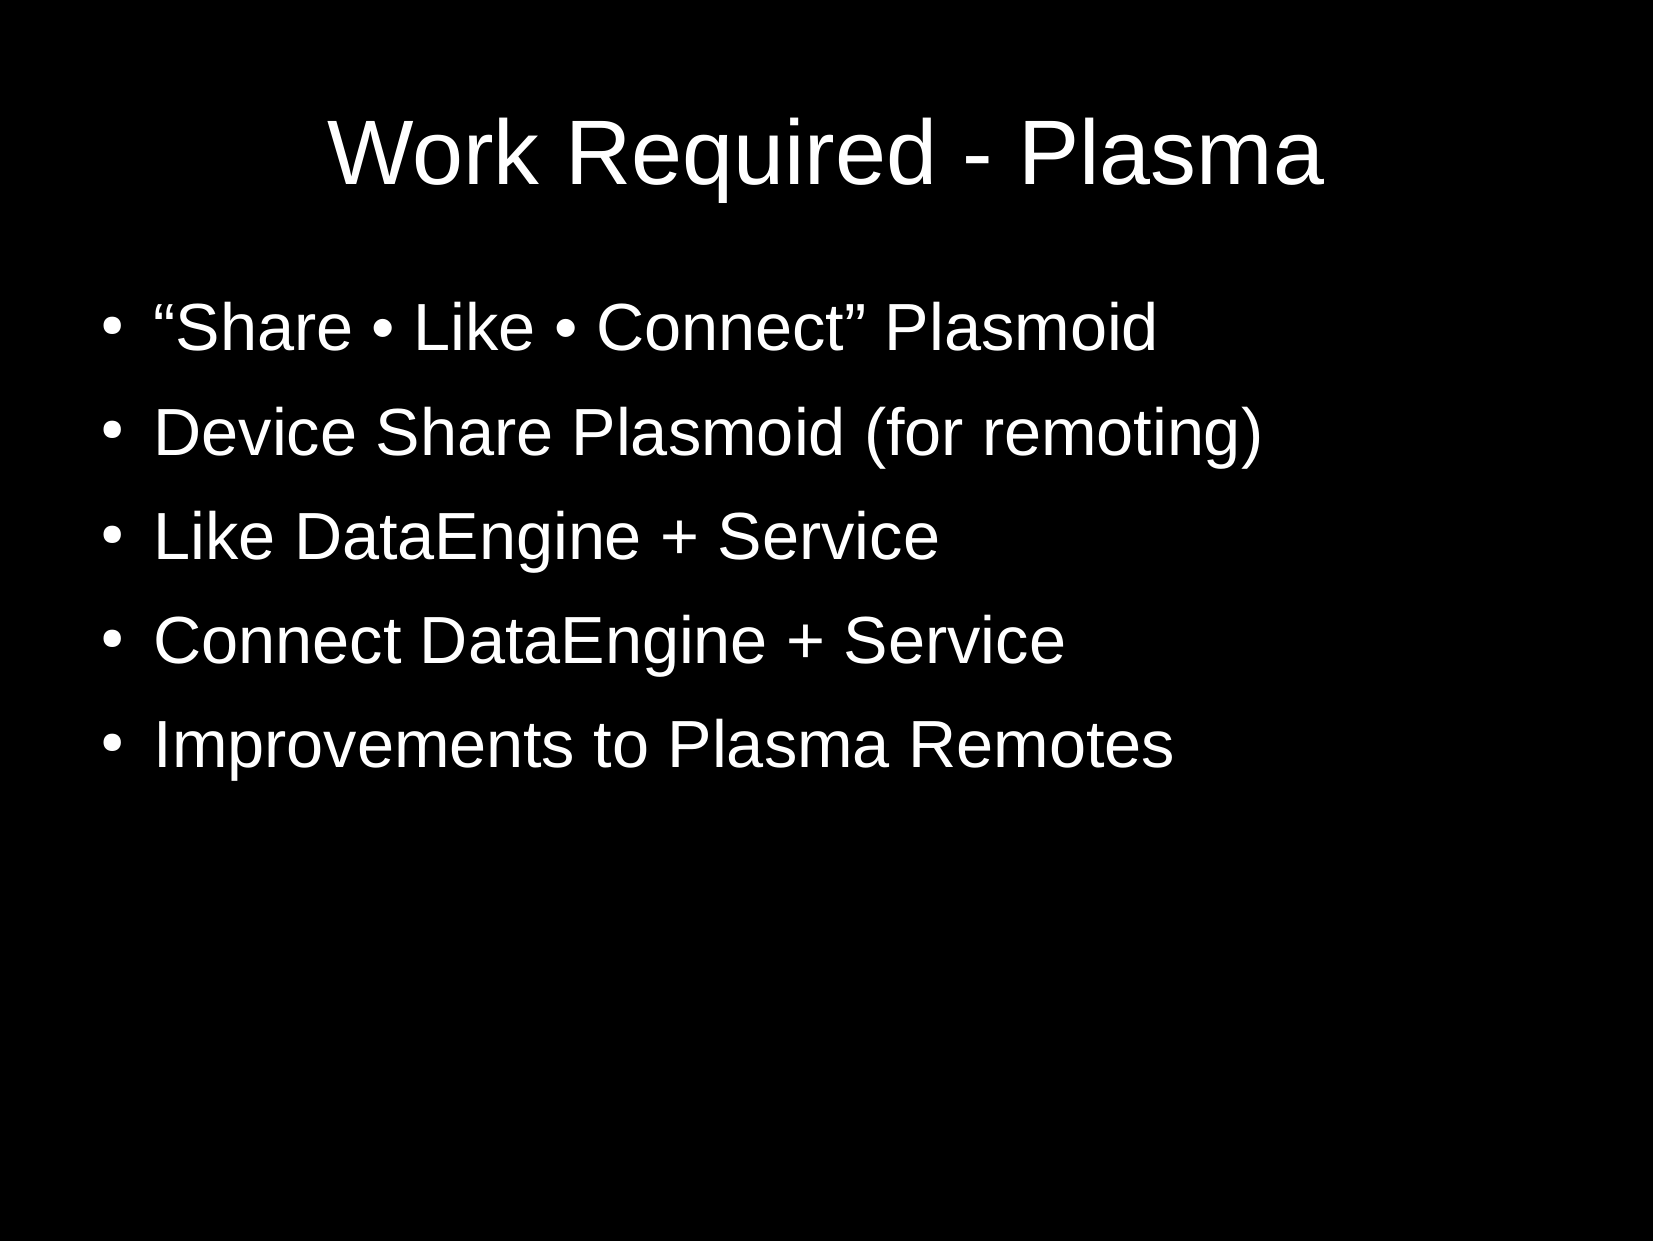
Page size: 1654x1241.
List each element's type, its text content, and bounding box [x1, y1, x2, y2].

list “Share • Like • Connect” Plasmoid Device Share Plasmoid (for remoting) Like DataEngine + Service Connect DataEngine + Service Improvements to Plasma Remotes [82, 290, 1571, 1109]
title Work Required - Plasma [82, 49, 1571, 257]
